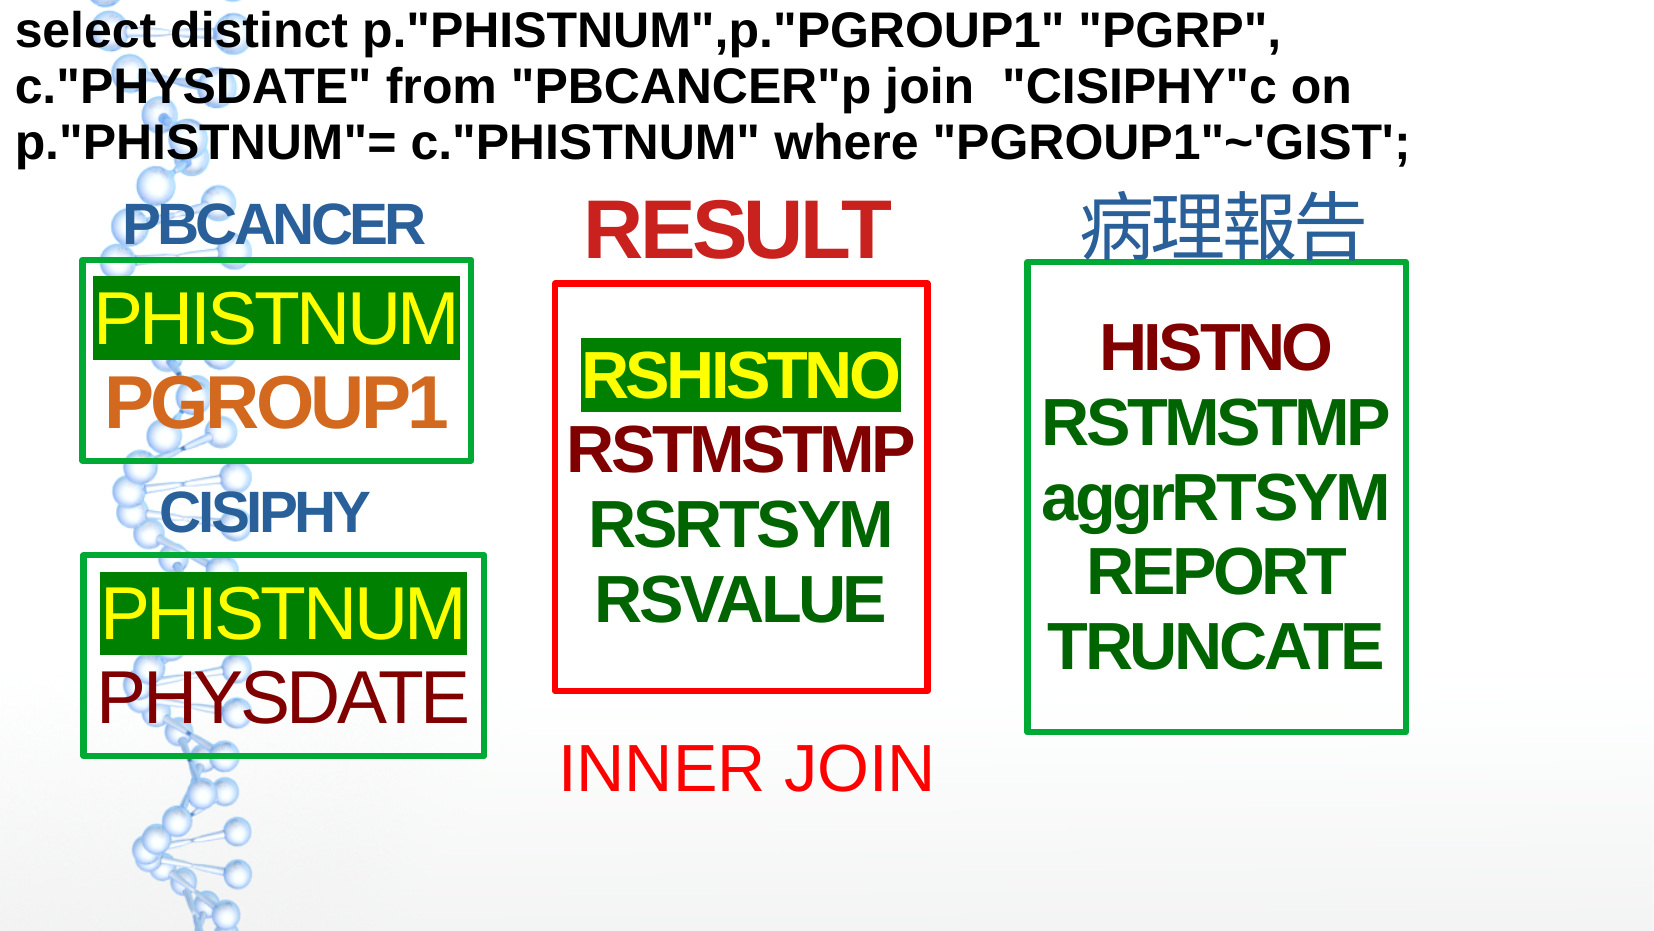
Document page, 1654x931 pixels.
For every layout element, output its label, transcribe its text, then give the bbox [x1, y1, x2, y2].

text_box CISIPHY [100, 472, 432, 554]
text_box select distinct p."PHISTNUM",p."PGROUP1" "PGRP", c."PHYSDATE" from "PBCANCER"p join "CISIPHY"c on p."PHISTNUM"= c."PHISTNUM" where "PGROUP1"~'GIST'; [0, 0, 1654, 178]
text_box INNER JOIN [543, 723, 953, 827]
text_box PBCANCER [106, 184, 443, 265]
text_box PHISTNUM PHYSDATE [83, 555, 485, 756]
text_box HISTNO RSTMSTMP aggrRTSYM REPORT TRUNCATE [1027, 261, 1406, 733]
picture [0, 178, 1654, 931]
text_box PHISTNUM PGROUP1 [82, 259, 472, 461]
picture [1313, 256, 1349, 261]
text_box RSHISTNO RSTMSTMP RSRTSYM RSVALUE [555, 284, 928, 691]
text_box RESULT [549, 178, 928, 284]
text_box 病理報告 [1060, 178, 1388, 251]
